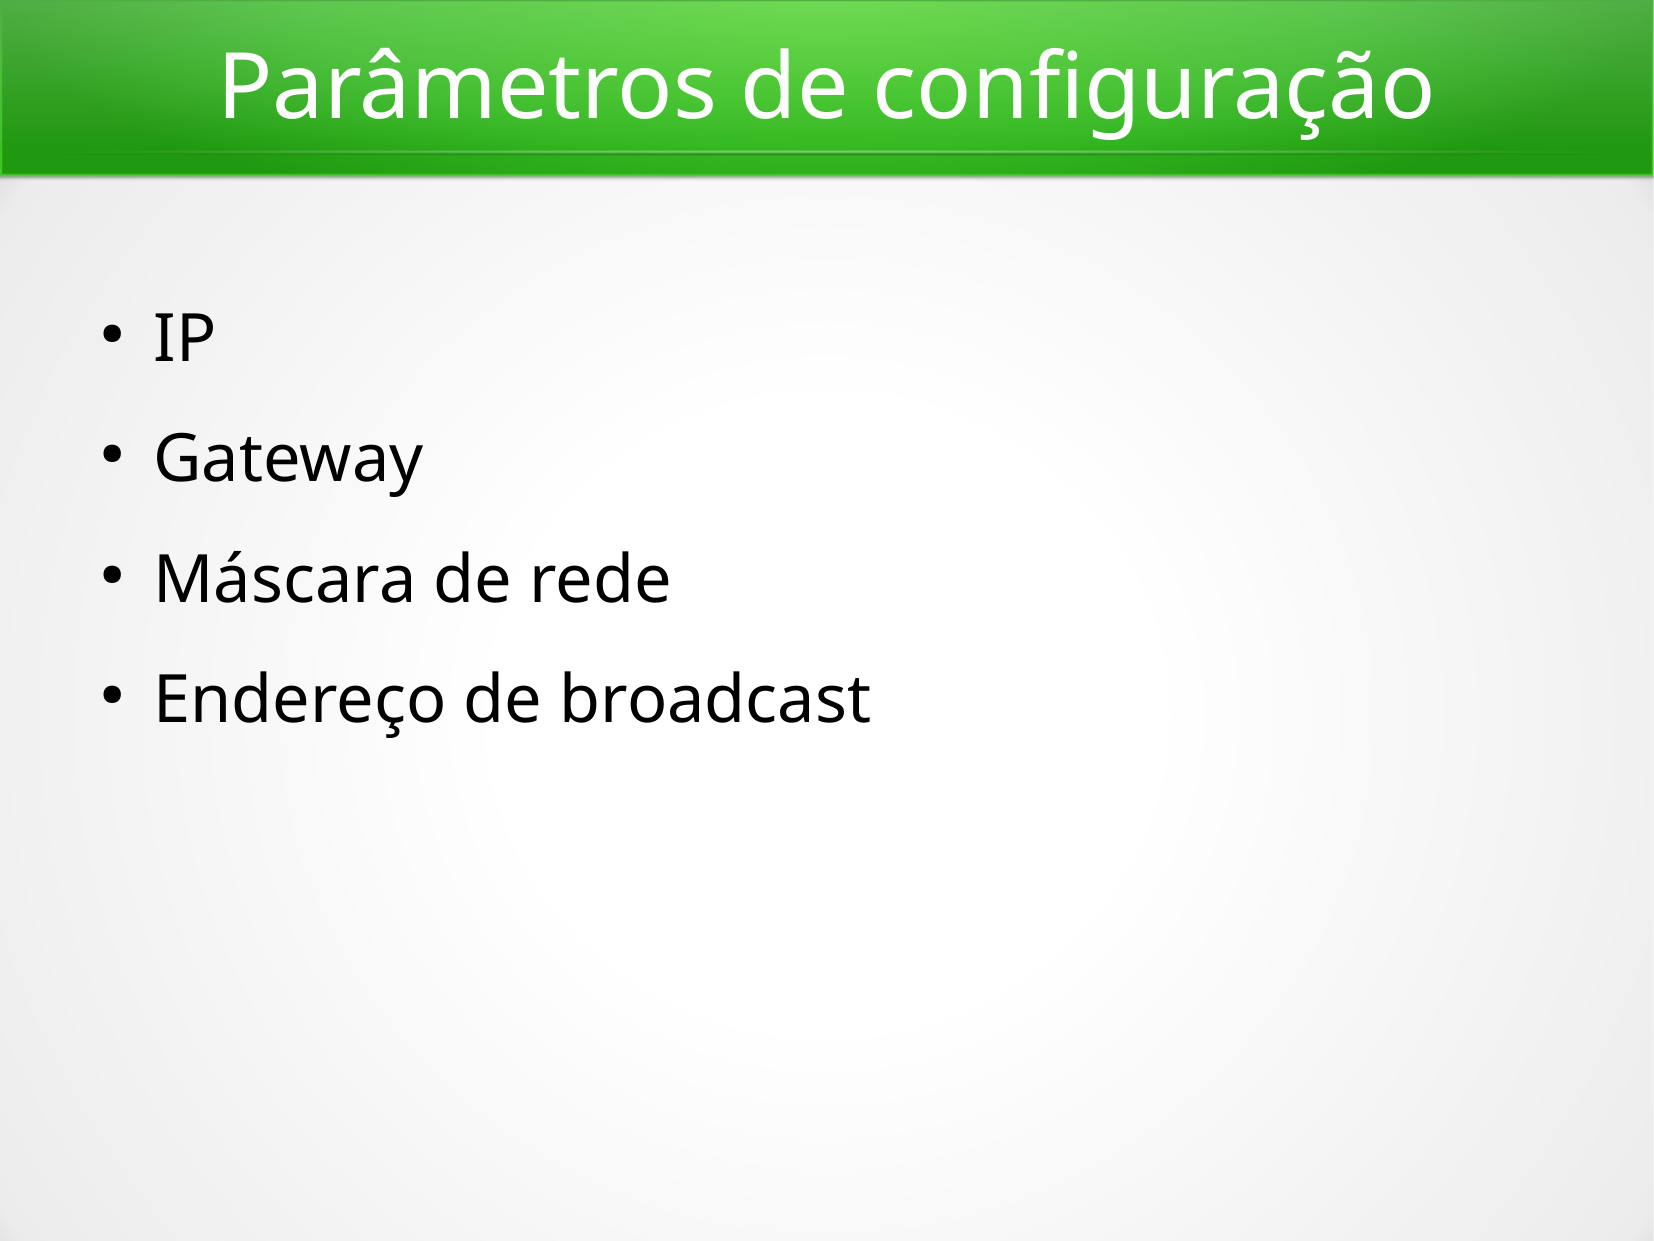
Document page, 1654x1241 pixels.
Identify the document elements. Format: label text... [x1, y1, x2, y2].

title Parâmetros de configuração [82, 11, 1571, 154]
list IP Gateway Máscara de rede Endereço de broadcast [82, 290, 1571, 1010]
picture [0, 0, 1654, 1241]
